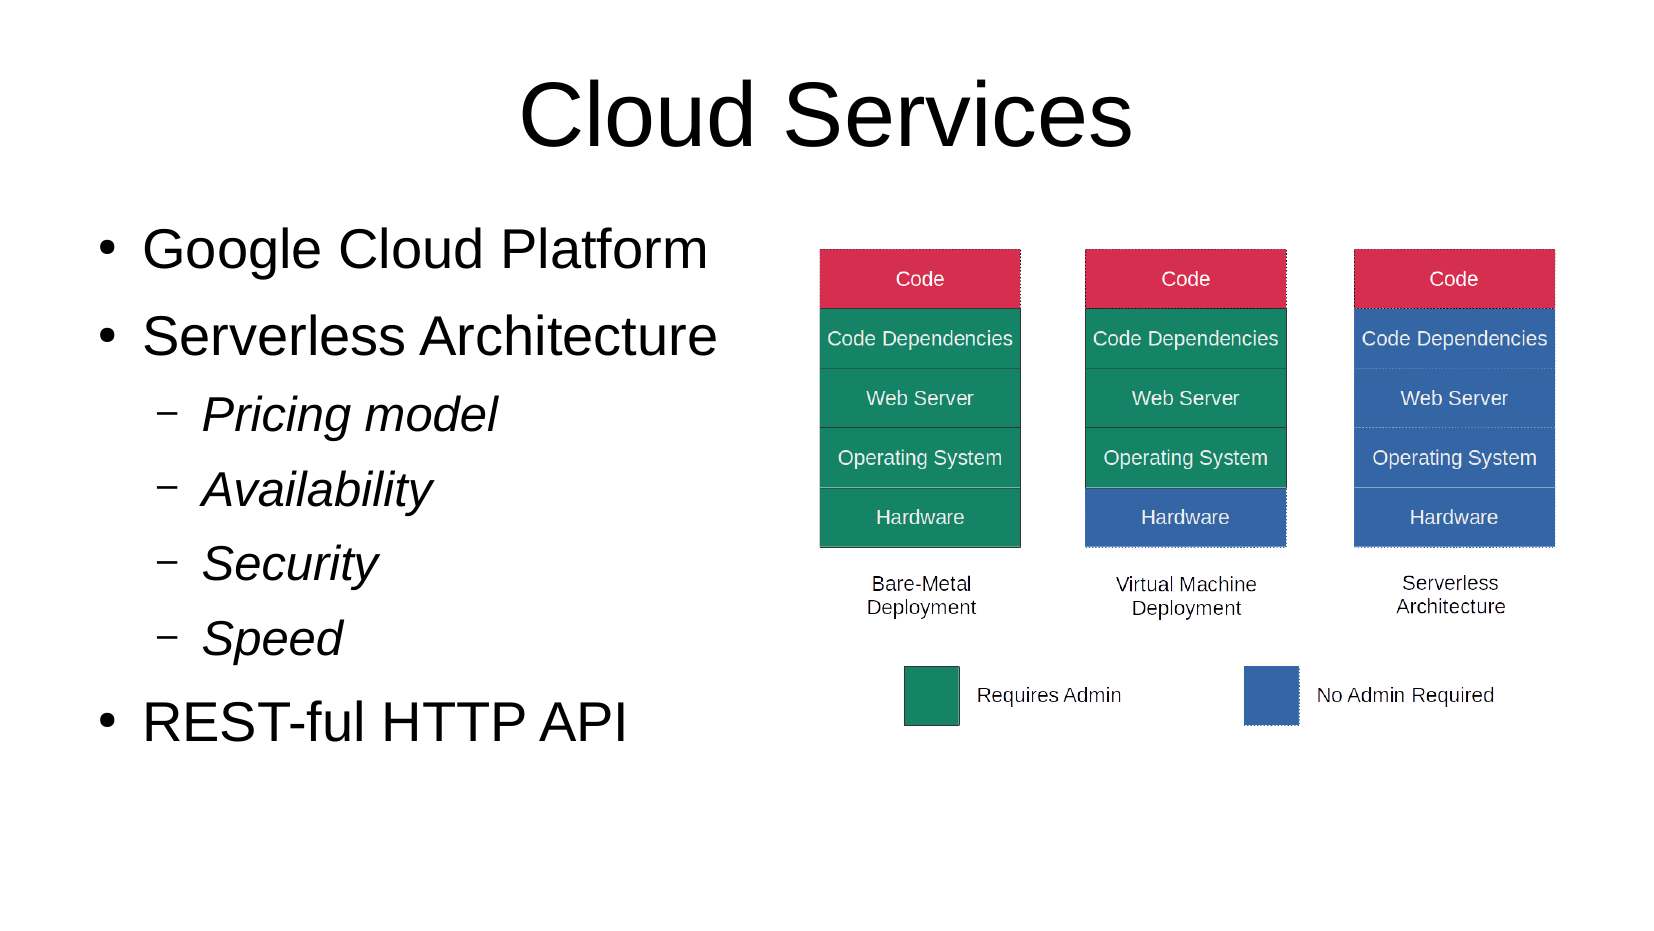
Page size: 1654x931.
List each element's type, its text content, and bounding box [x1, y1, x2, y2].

list Google Cloud Platform Serverless Architecture Pricing model Availability Security Speed REST-ful HTTP API [82, 217, 761, 758]
title Cloud Services [82, 37, 1571, 193]
picture [761, 149, 1601, 798]
